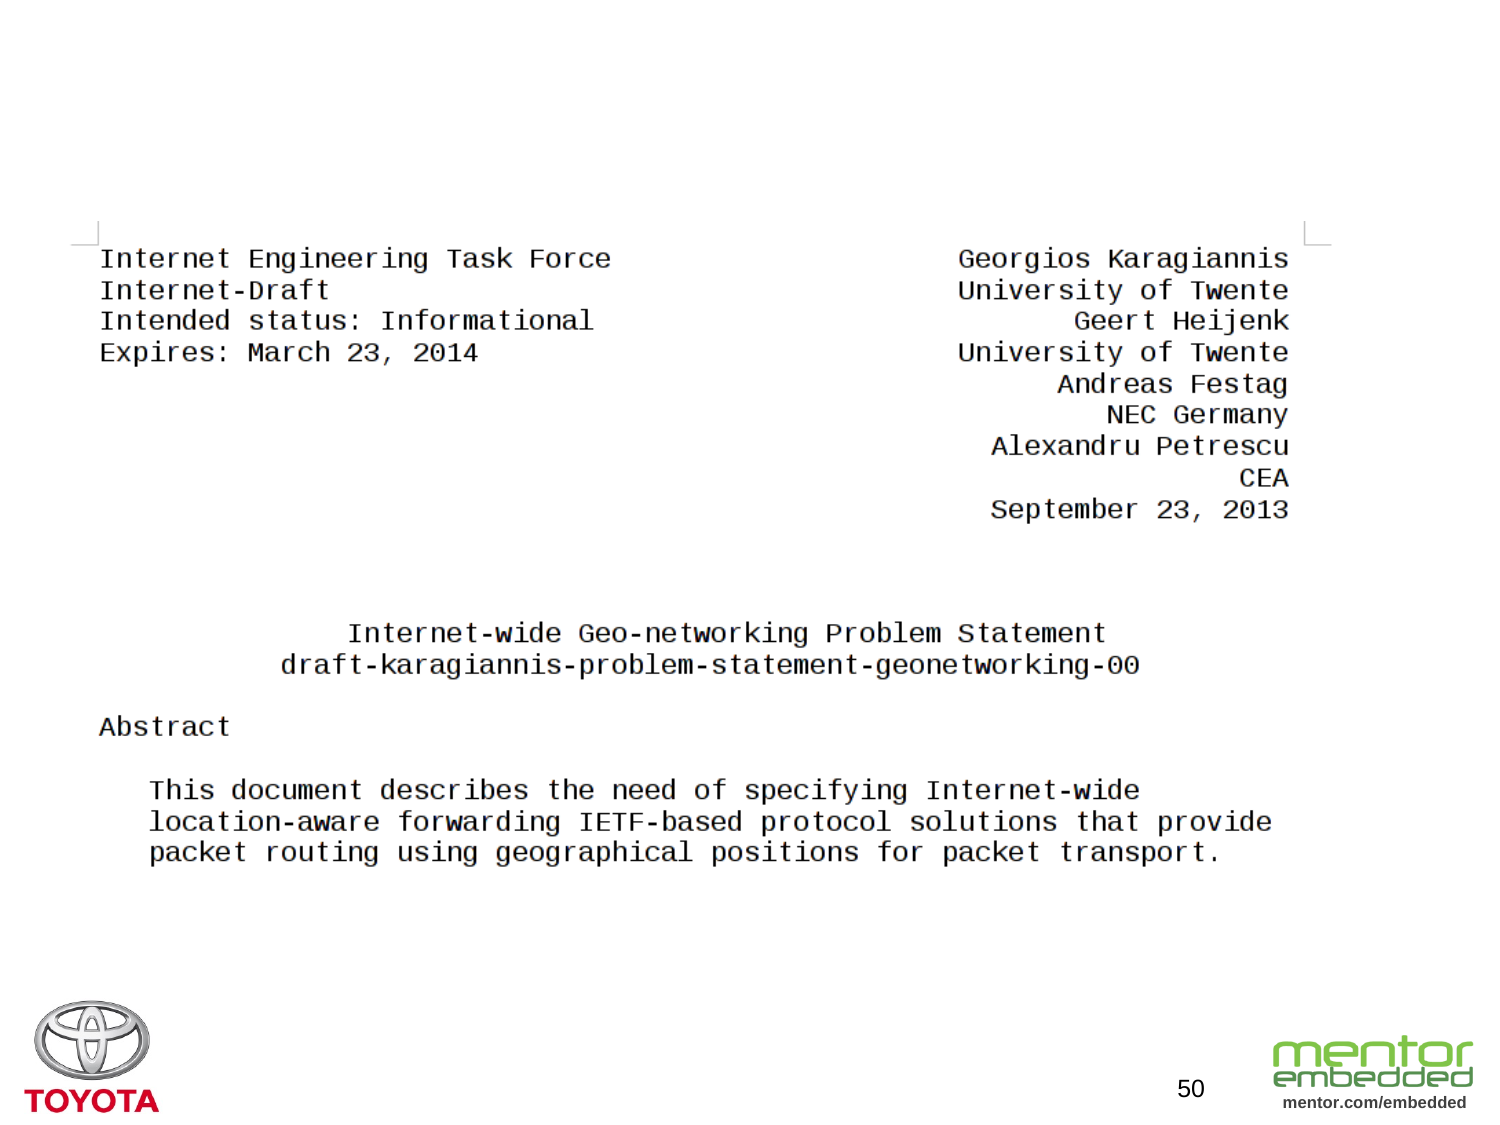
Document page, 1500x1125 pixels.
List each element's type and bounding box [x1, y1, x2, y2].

picture [24, 998, 163, 1114]
picture [0, 221, 1500, 904]
picture [1268, 1030, 1476, 1092]
